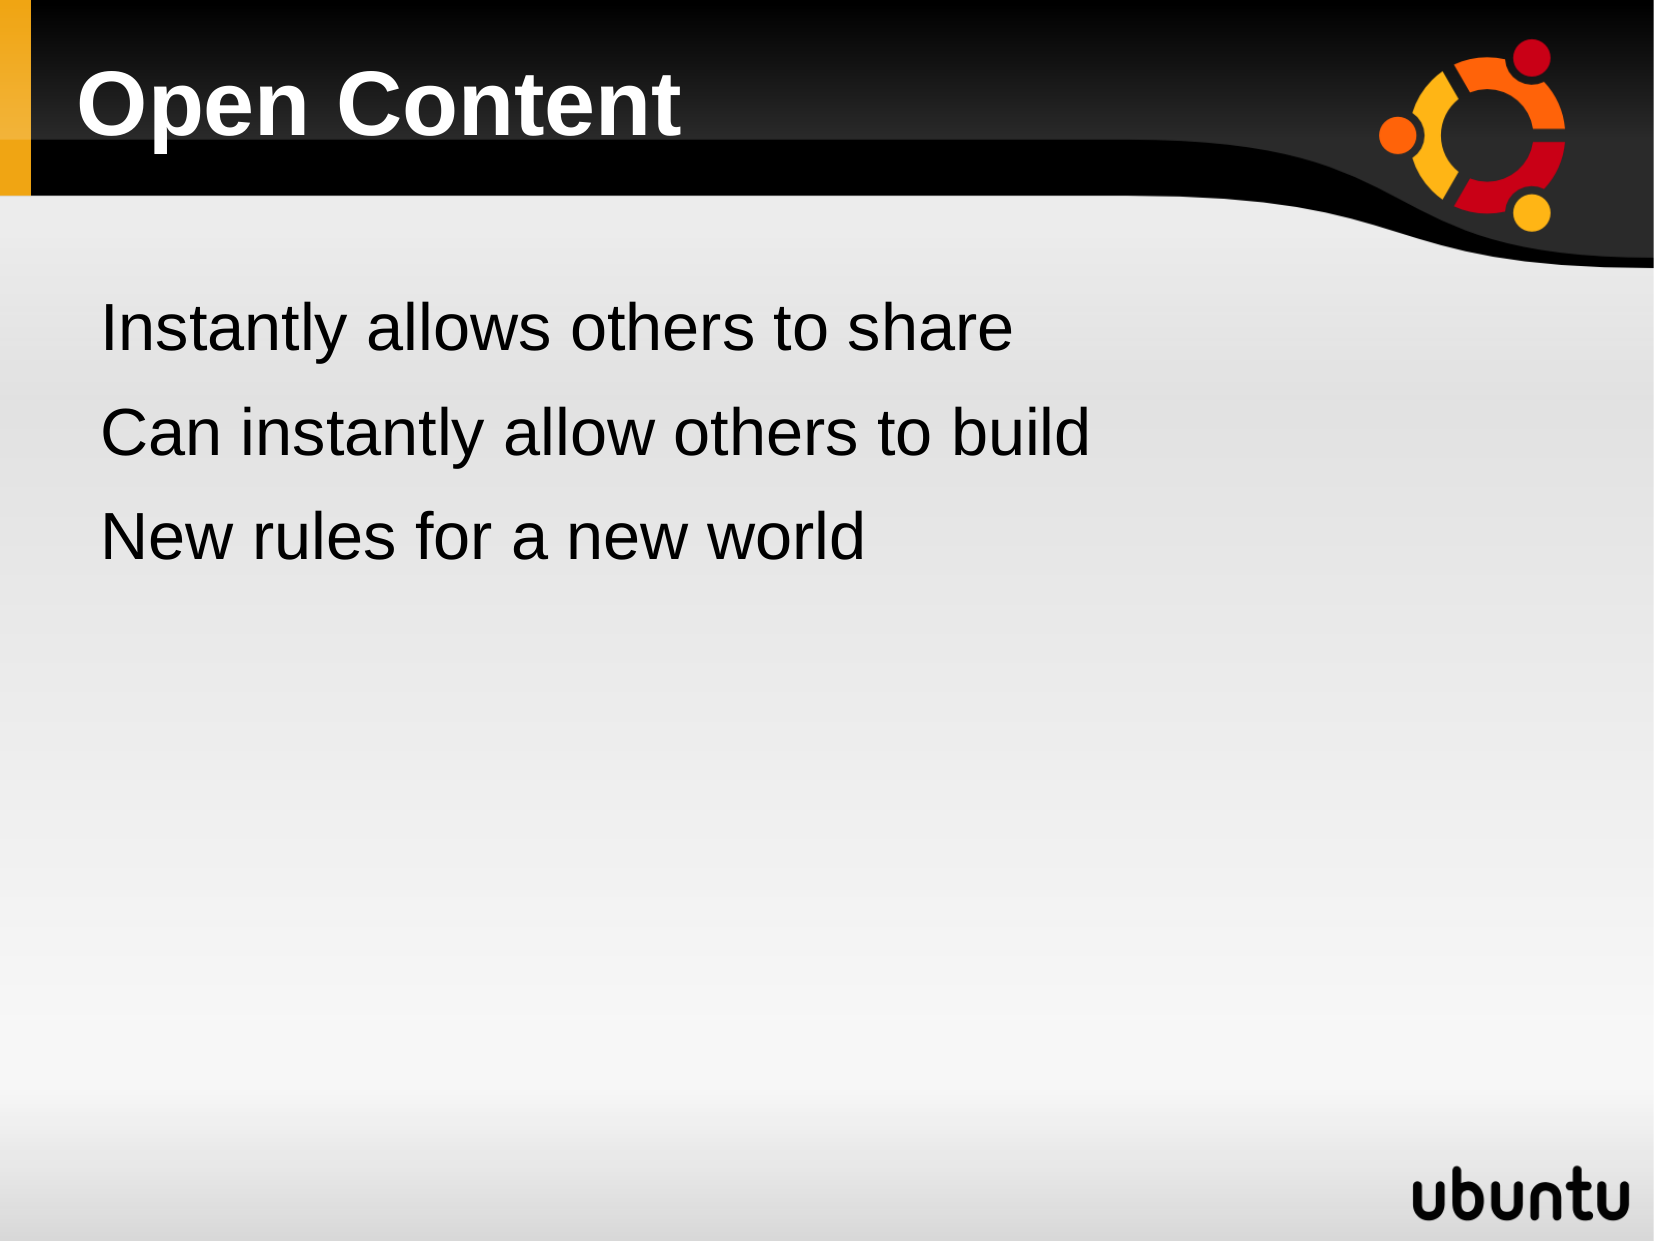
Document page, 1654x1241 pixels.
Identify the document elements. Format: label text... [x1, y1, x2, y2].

list Instantly allows others to share Can instantly allow others to build New rules for a new world [82, 290, 1571, 1109]
picture [0, 0, 1654, 1241]
title Open Content [76, 0, 1565, 208]
